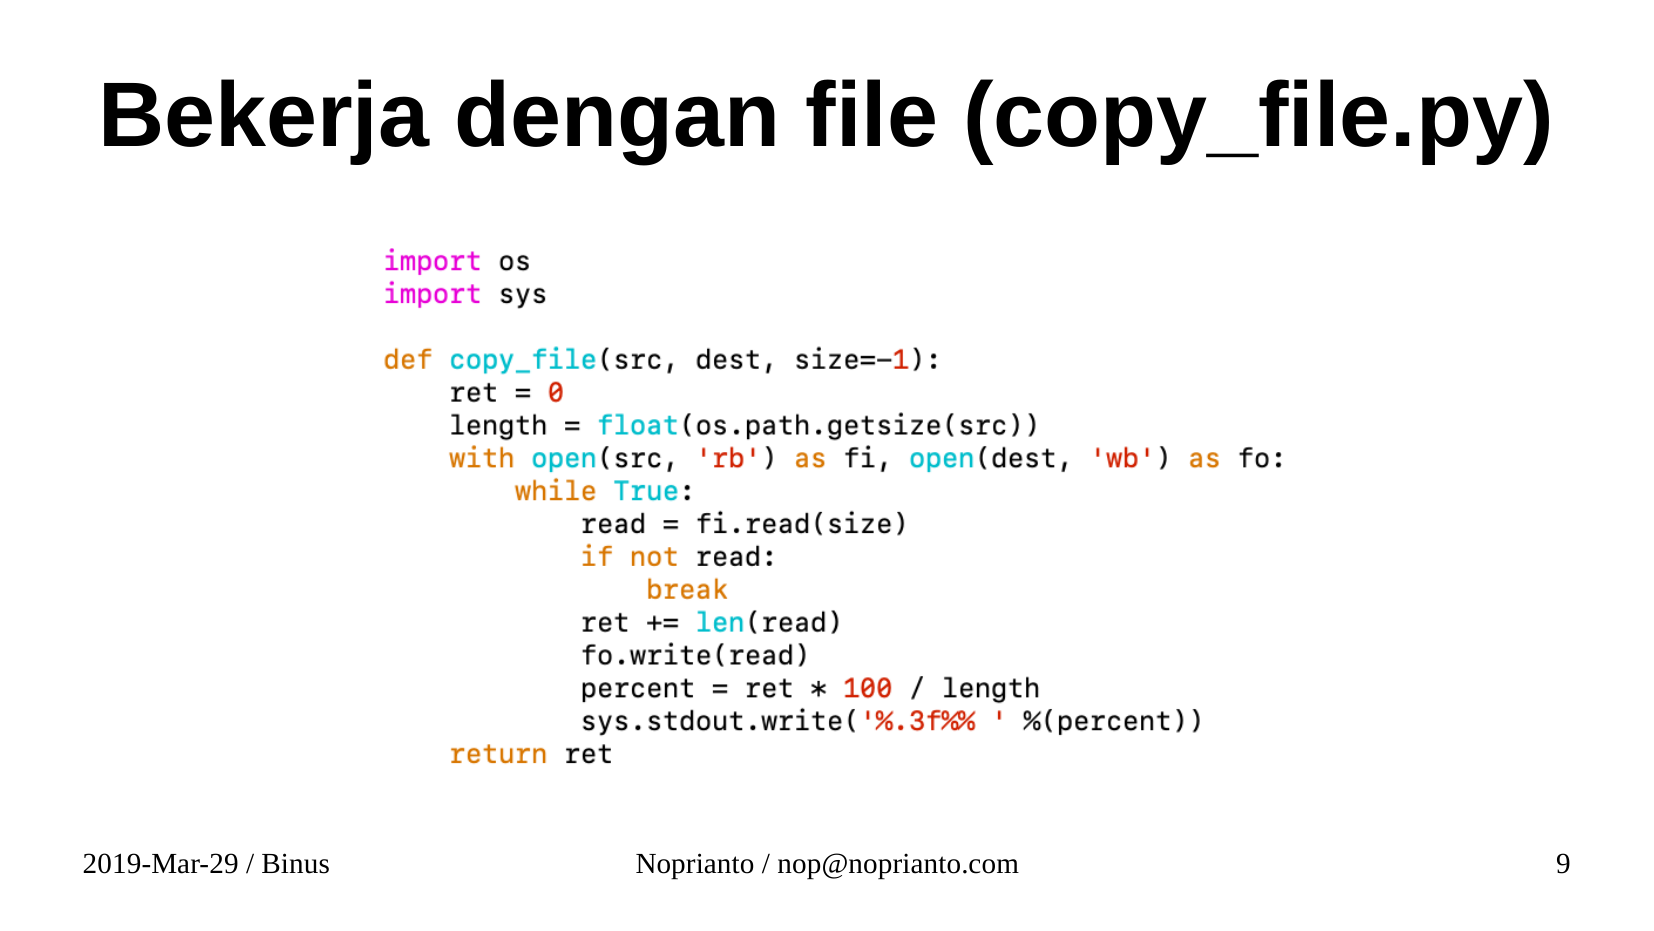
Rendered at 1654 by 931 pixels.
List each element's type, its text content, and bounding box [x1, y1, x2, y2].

title Bekerja dengan file (copy_file.py) [82, 37, 1571, 193]
picture [381, 248, 1289, 769]
